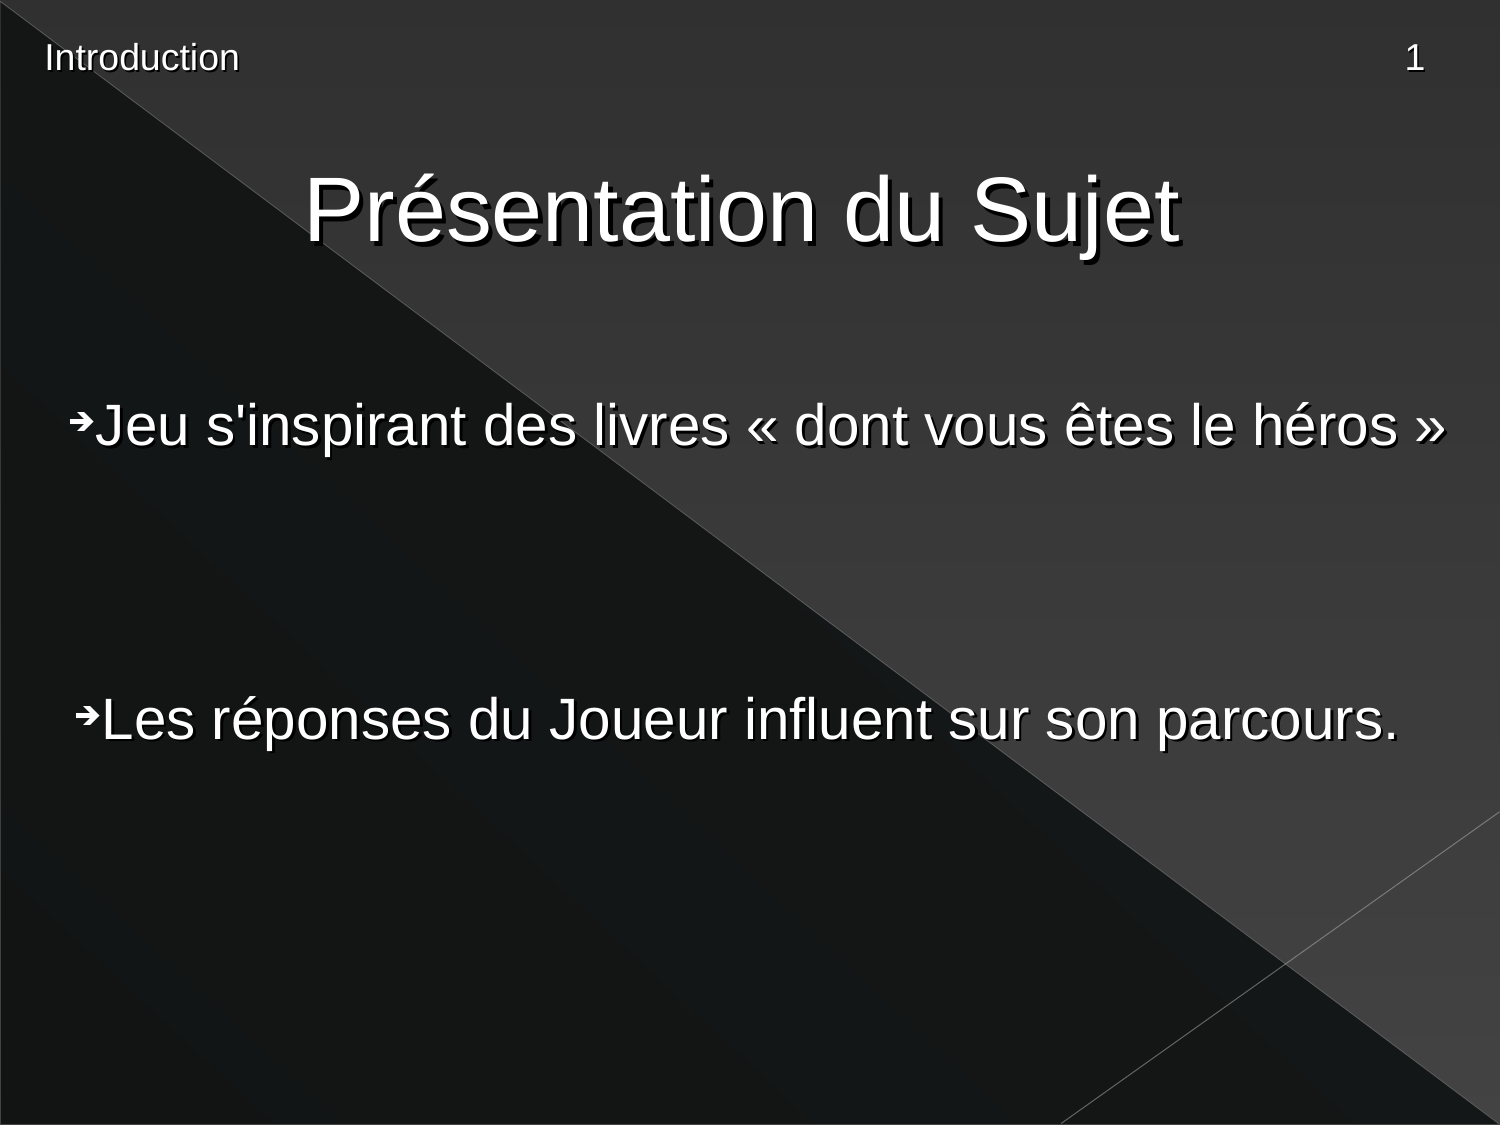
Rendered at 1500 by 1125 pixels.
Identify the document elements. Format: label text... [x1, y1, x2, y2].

text_box Les réponses du Joueur influent sur son parcours. [59, 679, 1471, 759]
text_box Jeu s'inspirant des livres « dont vous êtes le héros » [53, 385, 1465, 466]
text_box Introduction 1 [29, 29, 1447, 87]
title Présentation du Sujet [67, 95, 1418, 325]
